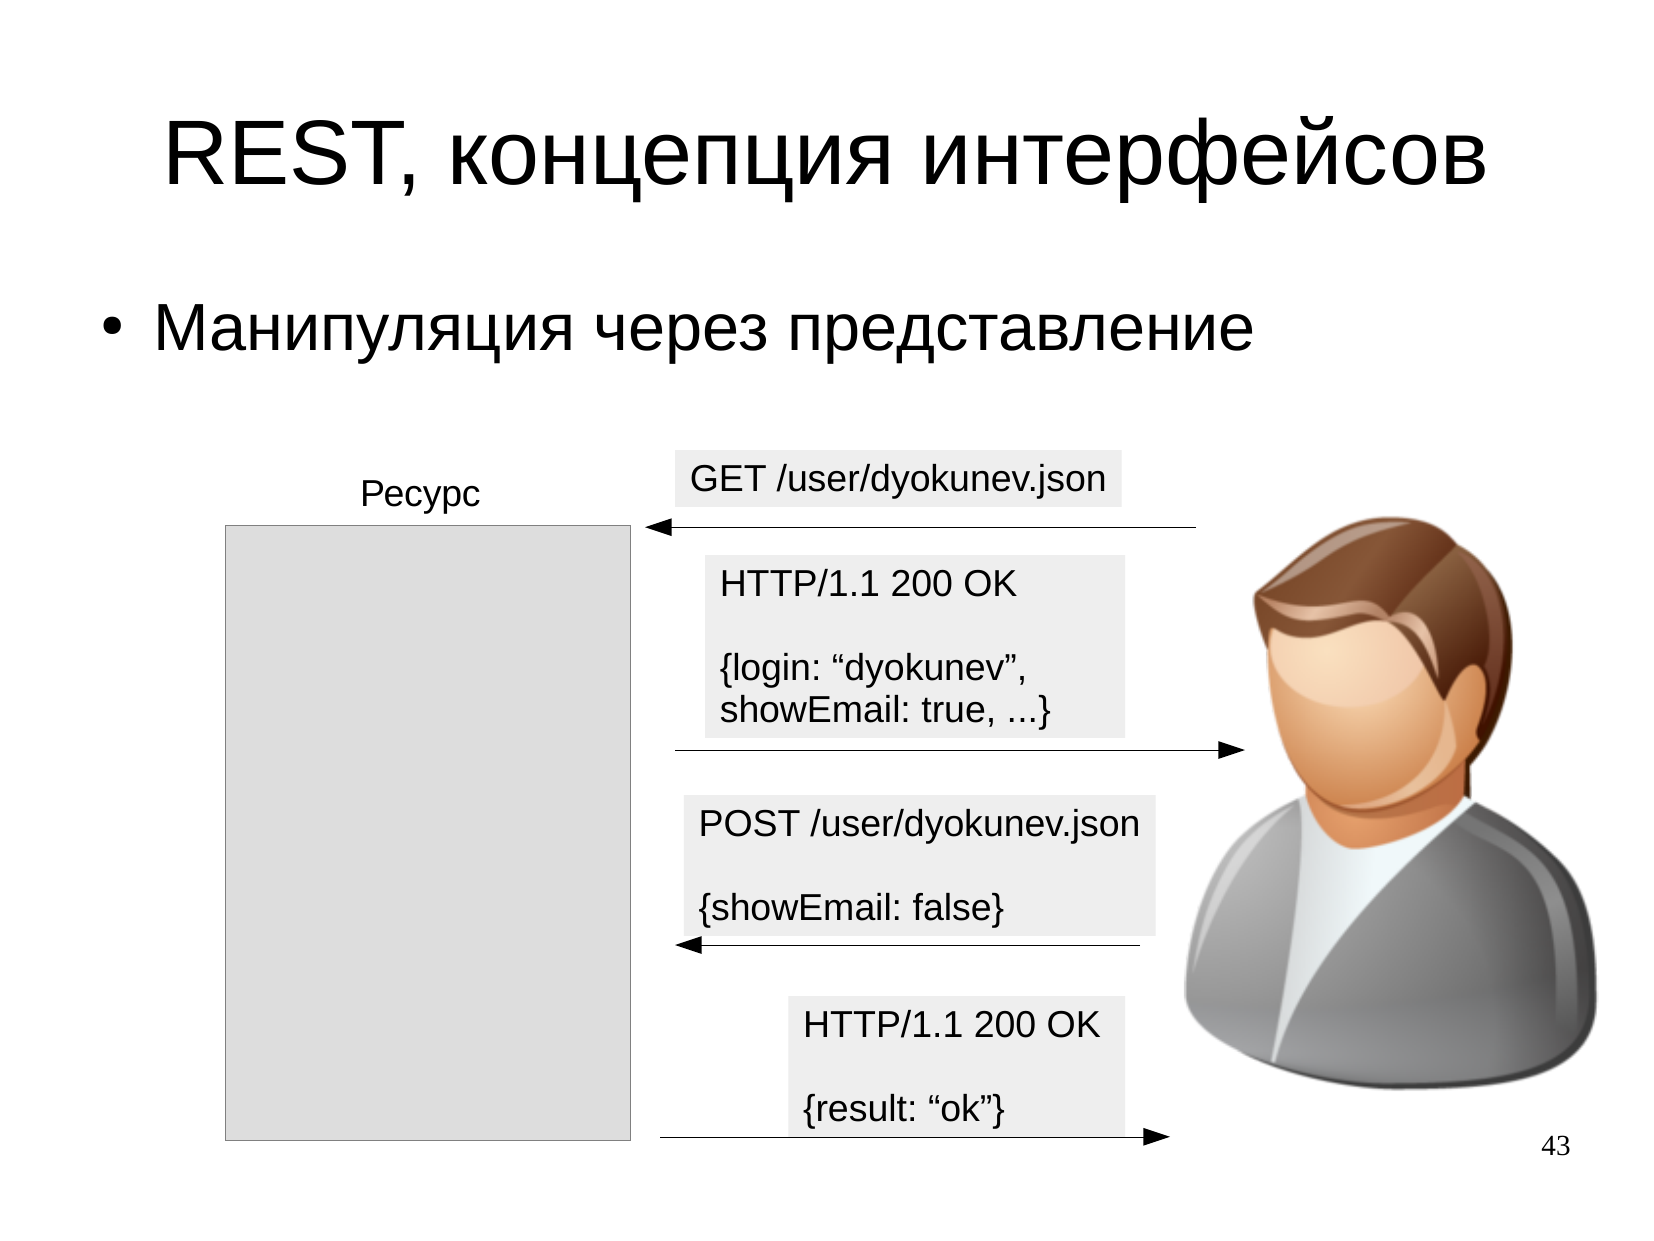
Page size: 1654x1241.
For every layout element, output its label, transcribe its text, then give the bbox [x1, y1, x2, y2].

list Манипуляция через представление [82, 290, 1571, 391]
text_box HTTP/1.1 200 OK {result: “ok”} [788, 996, 1126, 1137]
text_box Ресурс [345, 465, 496, 522]
text_box [225, 525, 631, 1141]
text_box GET /user/dyokunev.json [675, 450, 1122, 507]
title REST, концепция интерфейсов [82, 49, 1571, 257]
picture [1095, 507, 1654, 1096]
text_box HTTP/1.1 200 OK {login: “dyokunev”, showEmail: true, ...} [705, 555, 1095, 738]
text_box POST /user/dyokunev.json {showEmail: false} [683, 795, 1156, 936]
